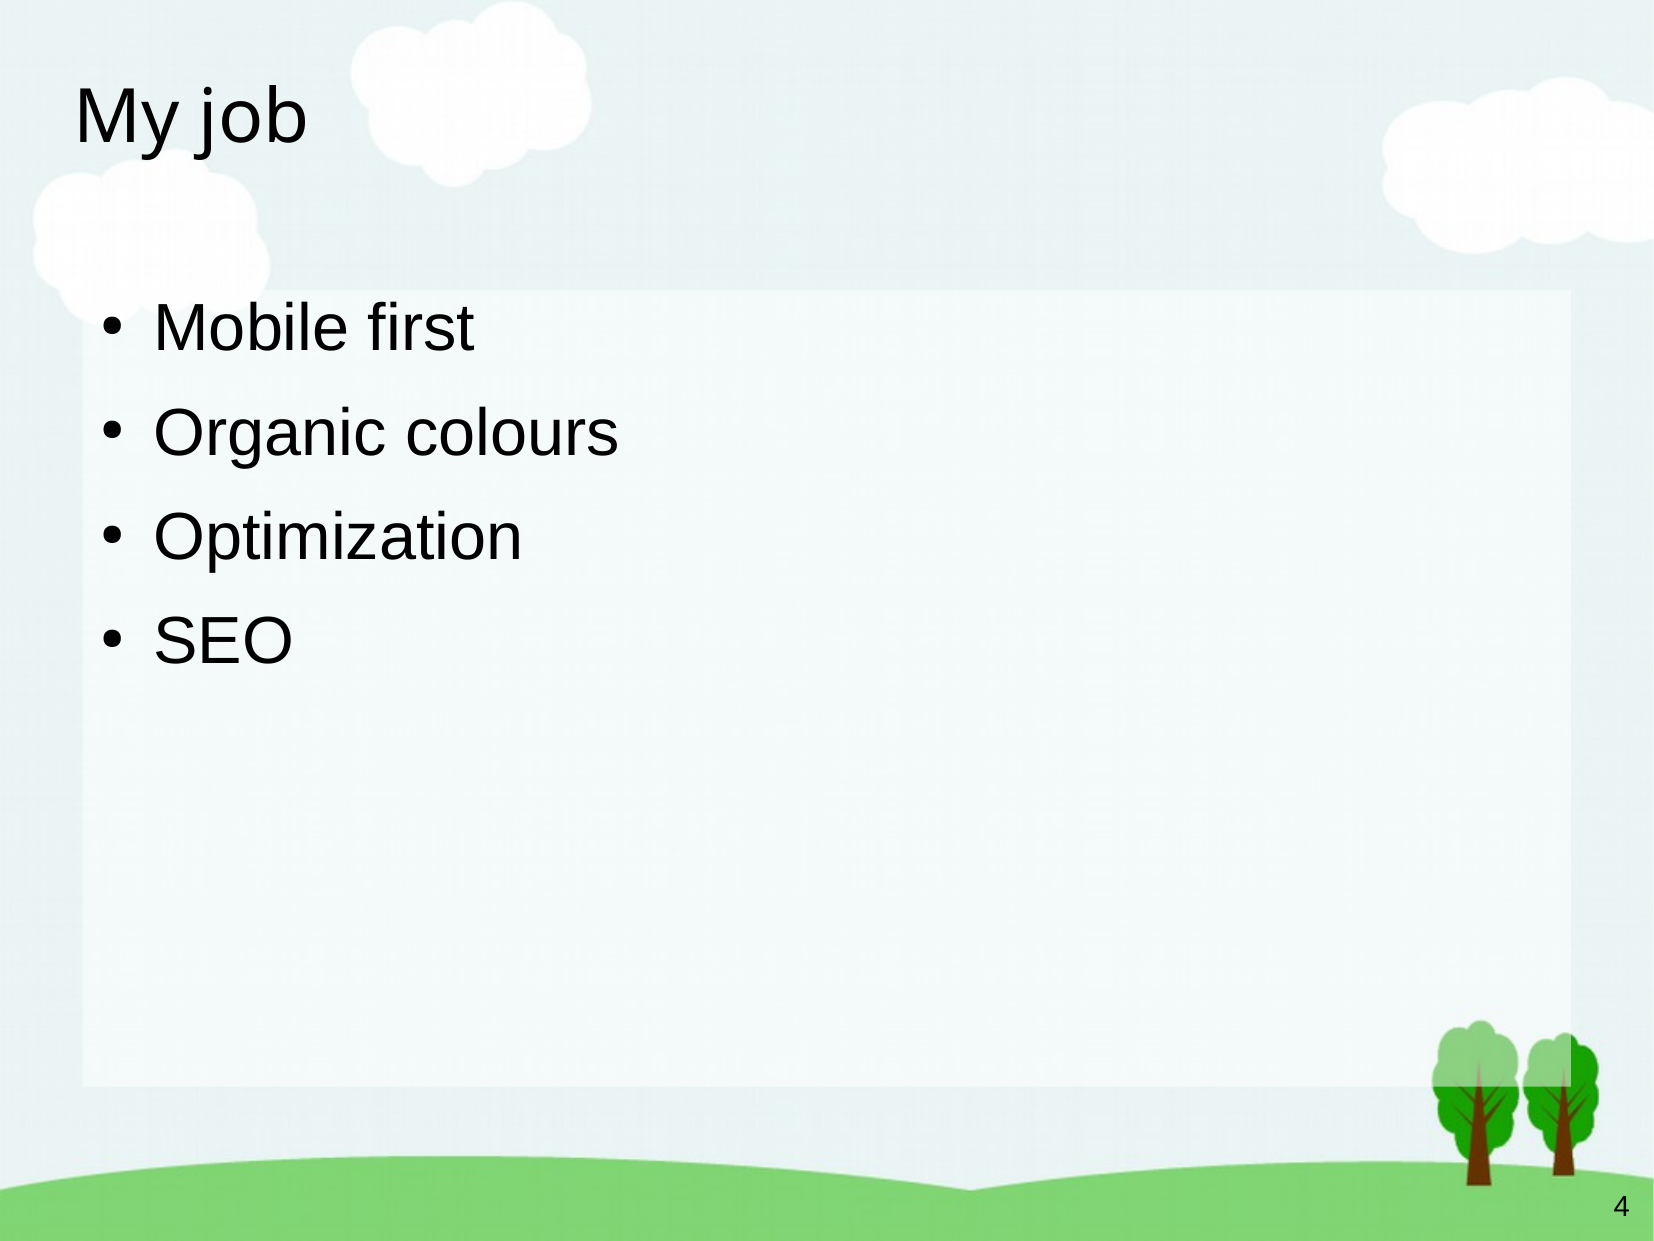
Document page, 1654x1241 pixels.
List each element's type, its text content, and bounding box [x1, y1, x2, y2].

list Mobile first Organic colours Optimization SEO [82, 290, 1571, 1087]
text_box My job [58, 54, 1654, 266]
picture [0, 0, 1654, 1241]
